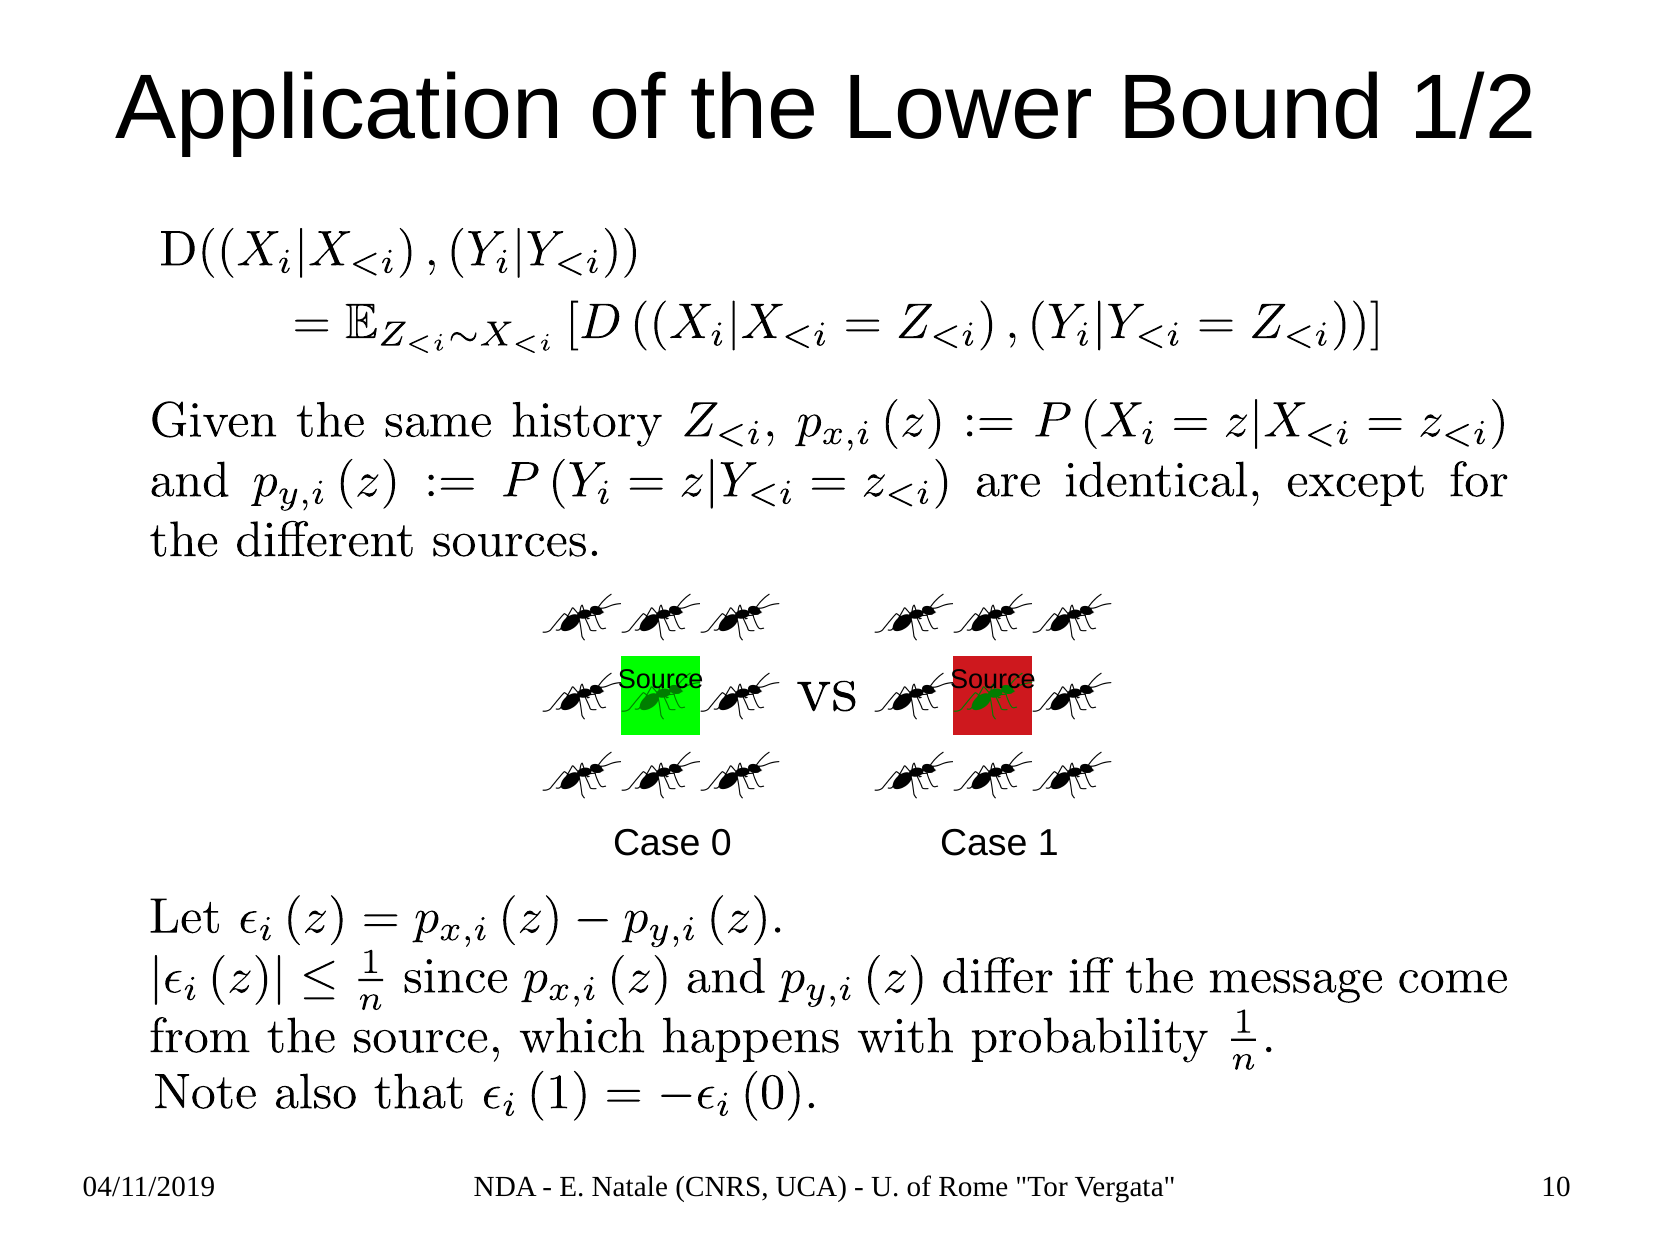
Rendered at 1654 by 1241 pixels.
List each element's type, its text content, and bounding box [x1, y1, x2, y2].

picture [542, 577, 780, 815]
text_box [155, 1070, 815, 1121]
picture [874, 577, 1112, 815]
text_box [161, 227, 636, 278]
text_box [294, 300, 1378, 353]
text_box [150, 895, 1507, 1070]
text_box [150, 399, 1508, 557]
title Application of the Lower Bound 1/2 [82, 49, 1571, 165]
text_box Case 1 [925, 814, 1082, 872]
text_box [797, 680, 856, 712]
text_box Case 0 [598, 814, 753, 872]
